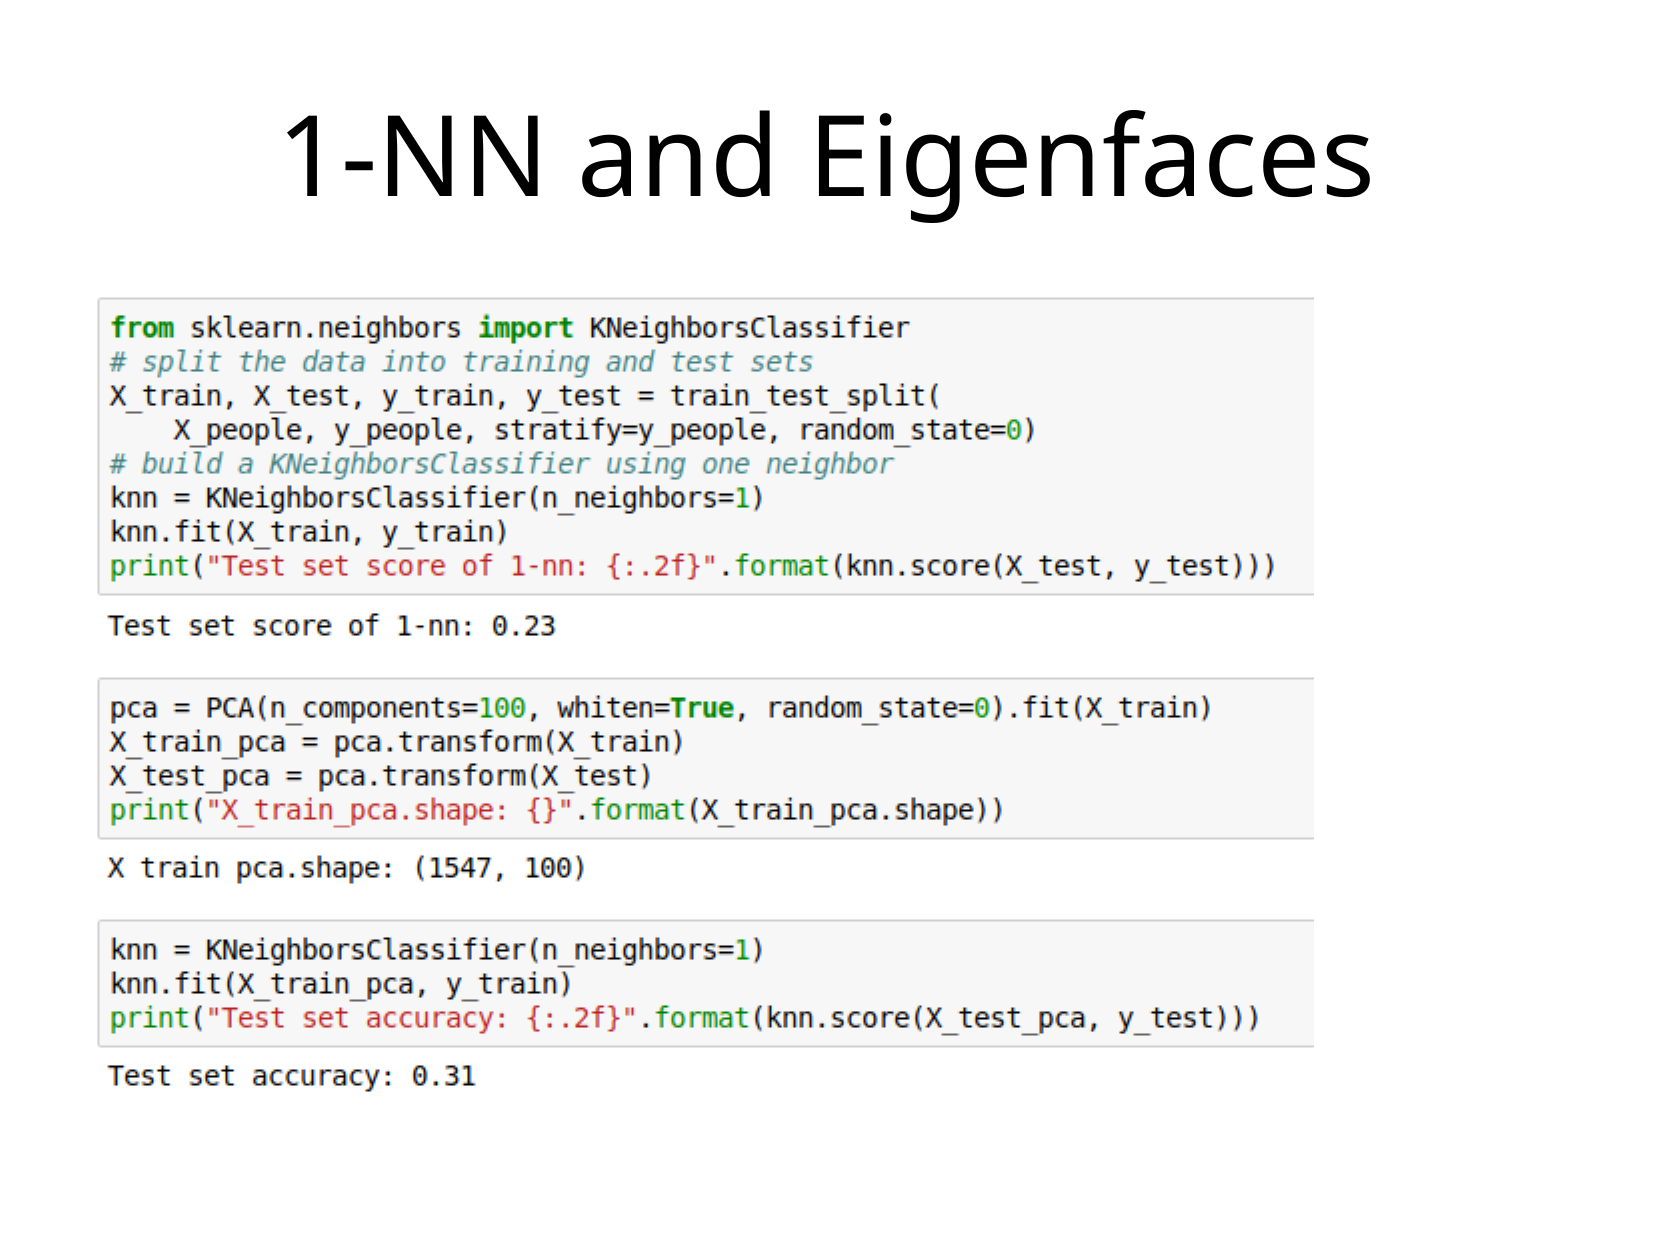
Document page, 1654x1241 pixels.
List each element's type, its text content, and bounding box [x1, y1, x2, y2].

title 1-NN and Eigenfaces [82, 49, 1571, 257]
picture [82, 286, 1314, 1111]
